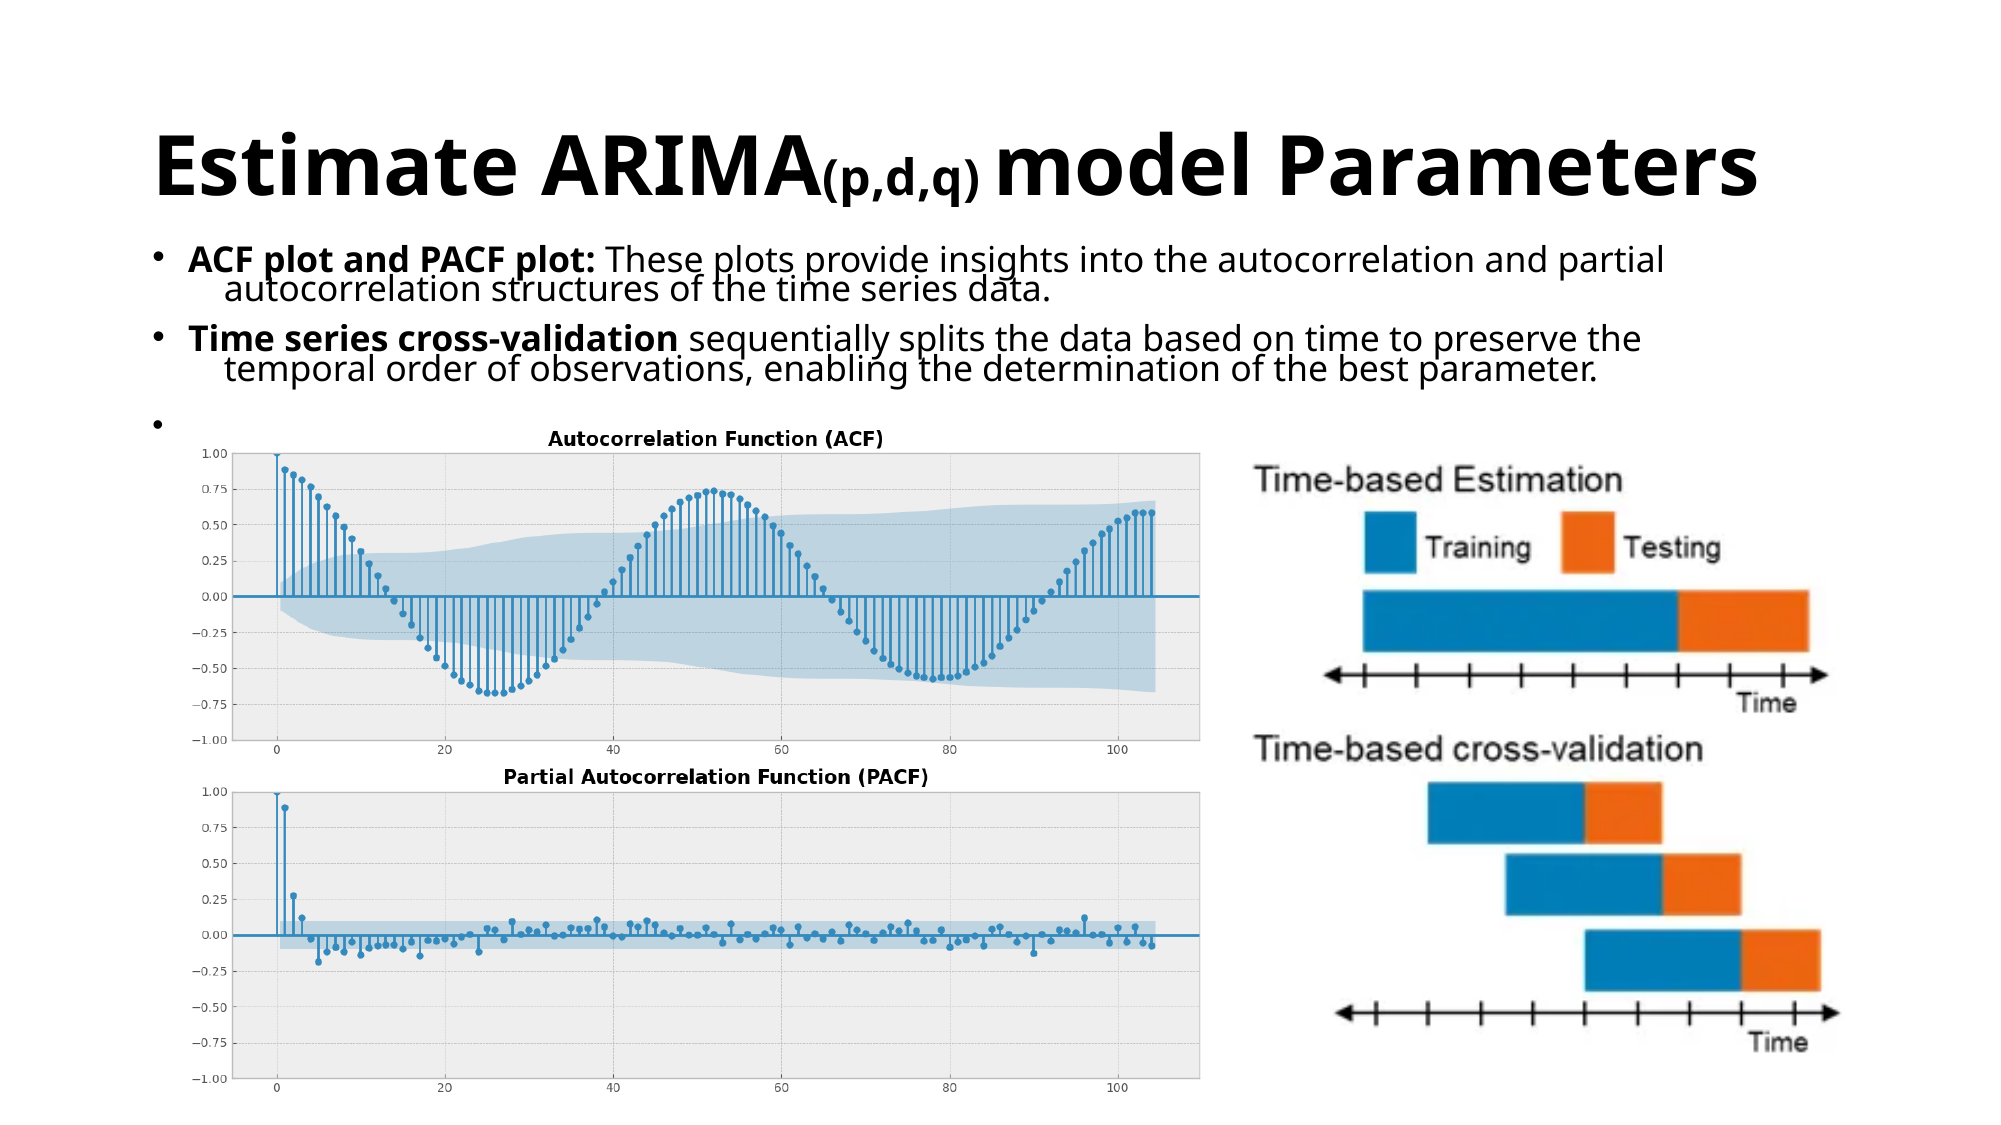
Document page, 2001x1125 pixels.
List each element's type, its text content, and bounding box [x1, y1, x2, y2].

picture [178, 417, 1212, 1107]
title Estimate ARIMA(p,d,q) model Parameters [137, 59, 1863, 278]
list ACF plot and PACF plot: These plots provide insights into the autocorrelation and partial autocorrelation structures of the time series data. Time series cross-validation sequentially splits the data based on time to preserve the temporal order of observations, enabling the determination of the best parameter. [137, 240, 1689, 419]
picture [1233, 445, 1860, 1075]
